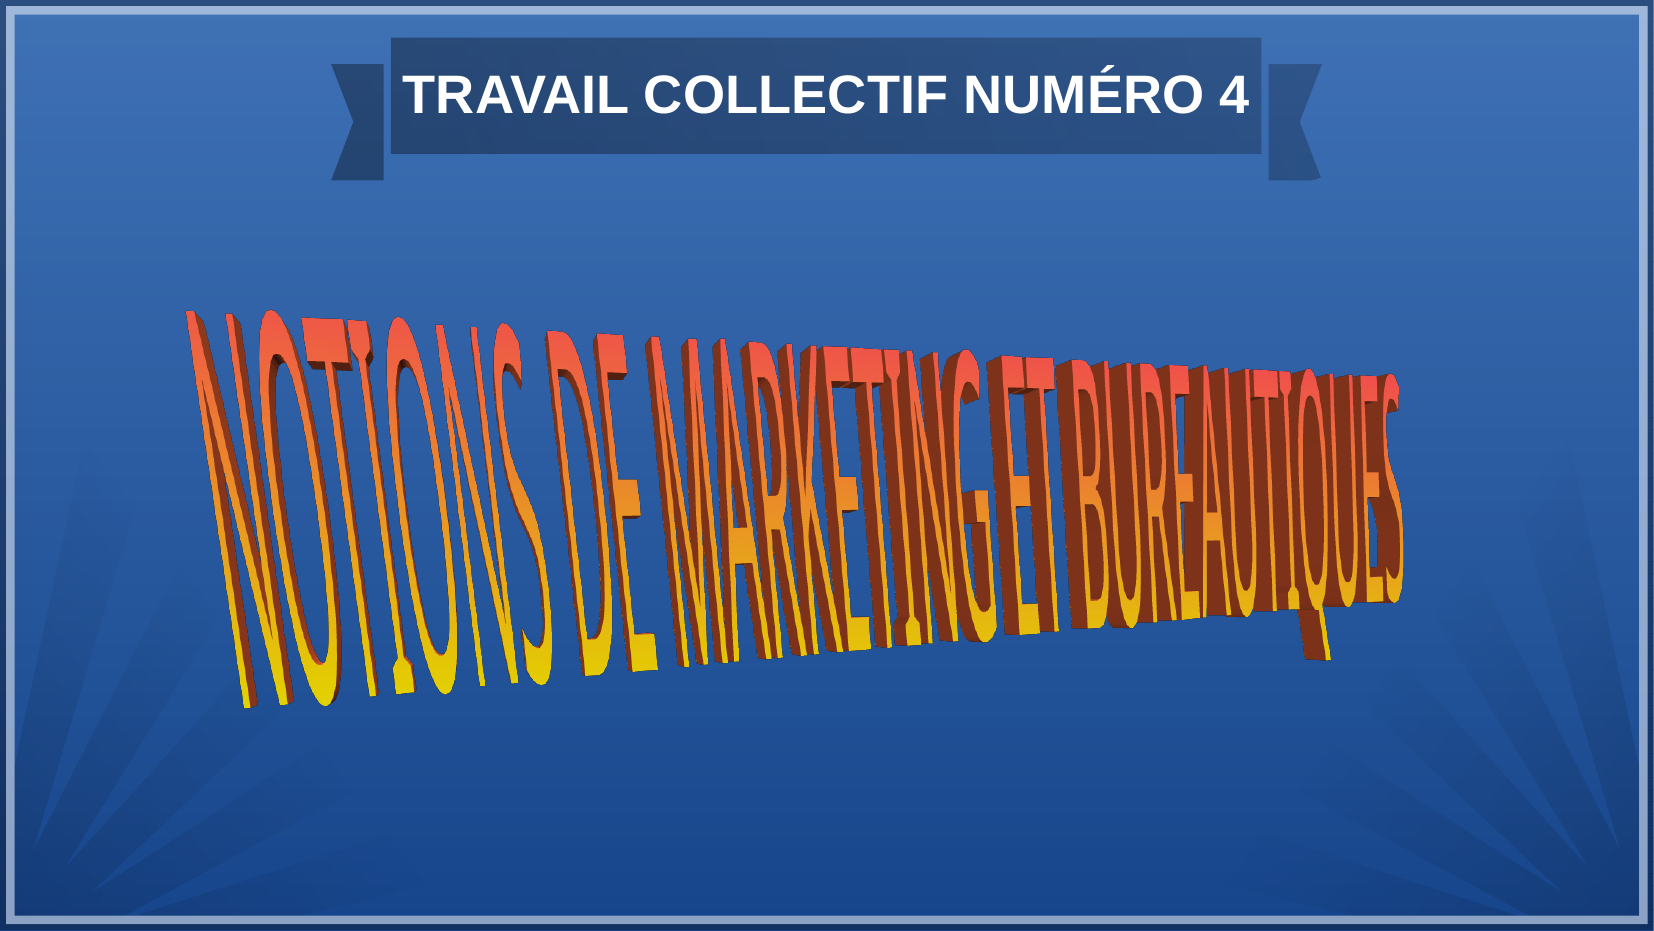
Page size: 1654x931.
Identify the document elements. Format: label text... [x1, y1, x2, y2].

title TRAVAIL COLLECTIF NUMÉRO 4 [389, 35, 1264, 154]
